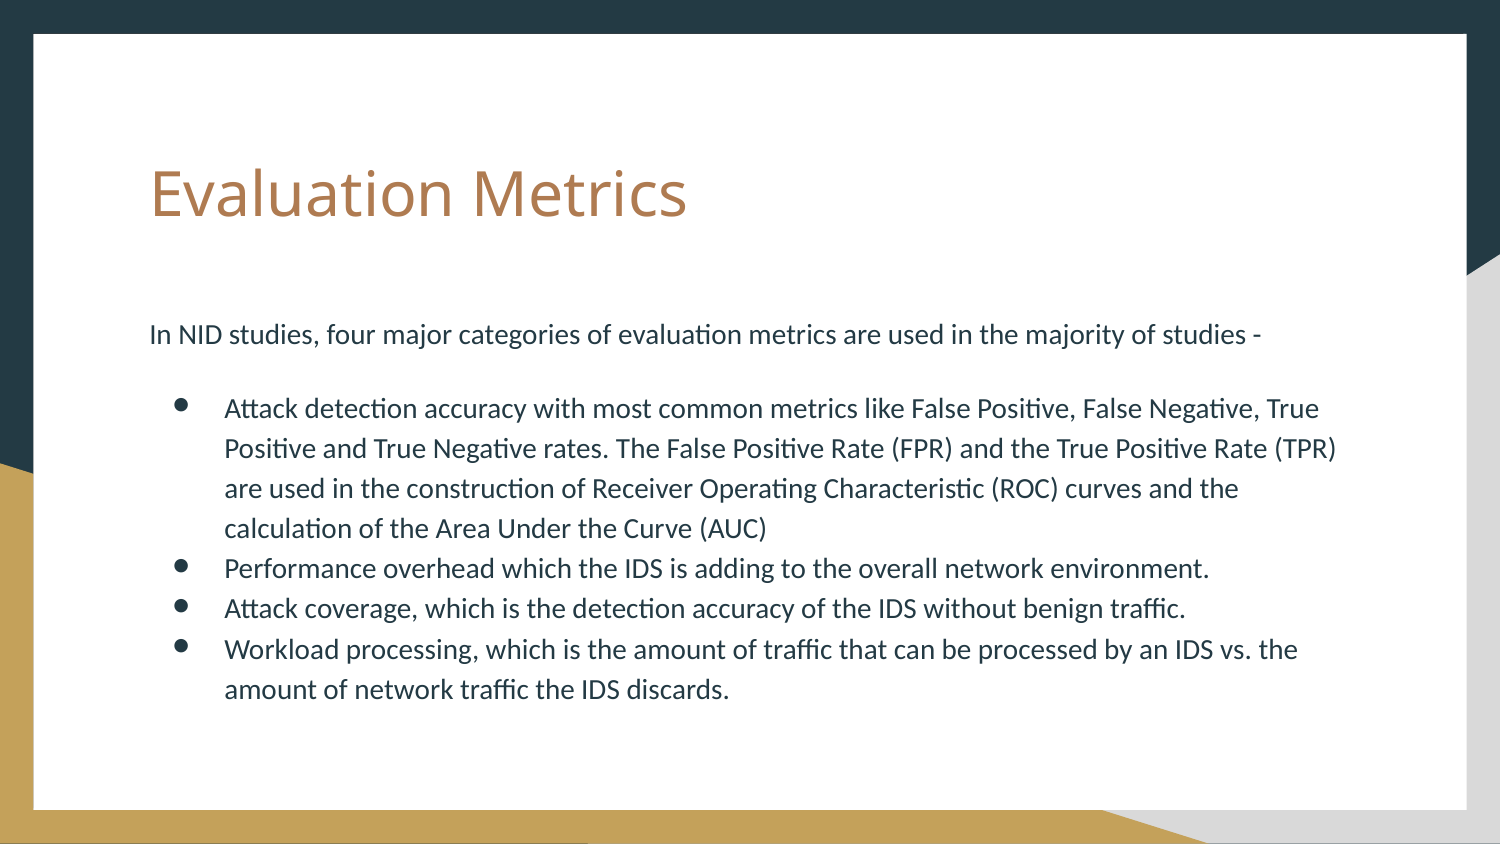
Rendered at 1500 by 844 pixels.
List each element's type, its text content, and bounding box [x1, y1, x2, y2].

list In NID studies, four major categories of evaluation metrics are used in the majority of studies - Attack detection accuracy with most common metrics like False Positive, False Negative, True Positive and True Negative rates. The False Positive Rate (FPR) and the True Positive Rate (TPR) are used in the construction of Receiver Operating Characteristic (ROC) curves and the calculation of the Area Under the Curve (AUC) Performance overhead which the IDS is adding to the overall network environment. Attack coverage, which is the detection accuracy of the IDS without benign traffic. Workload processing, which is the amount of traffic that can be processed by an IDS vs. the amount of network traffic the IDS discards. [134, 295, 1366, 697]
title Evaluation Metrics [134, 138, 1366, 295]
